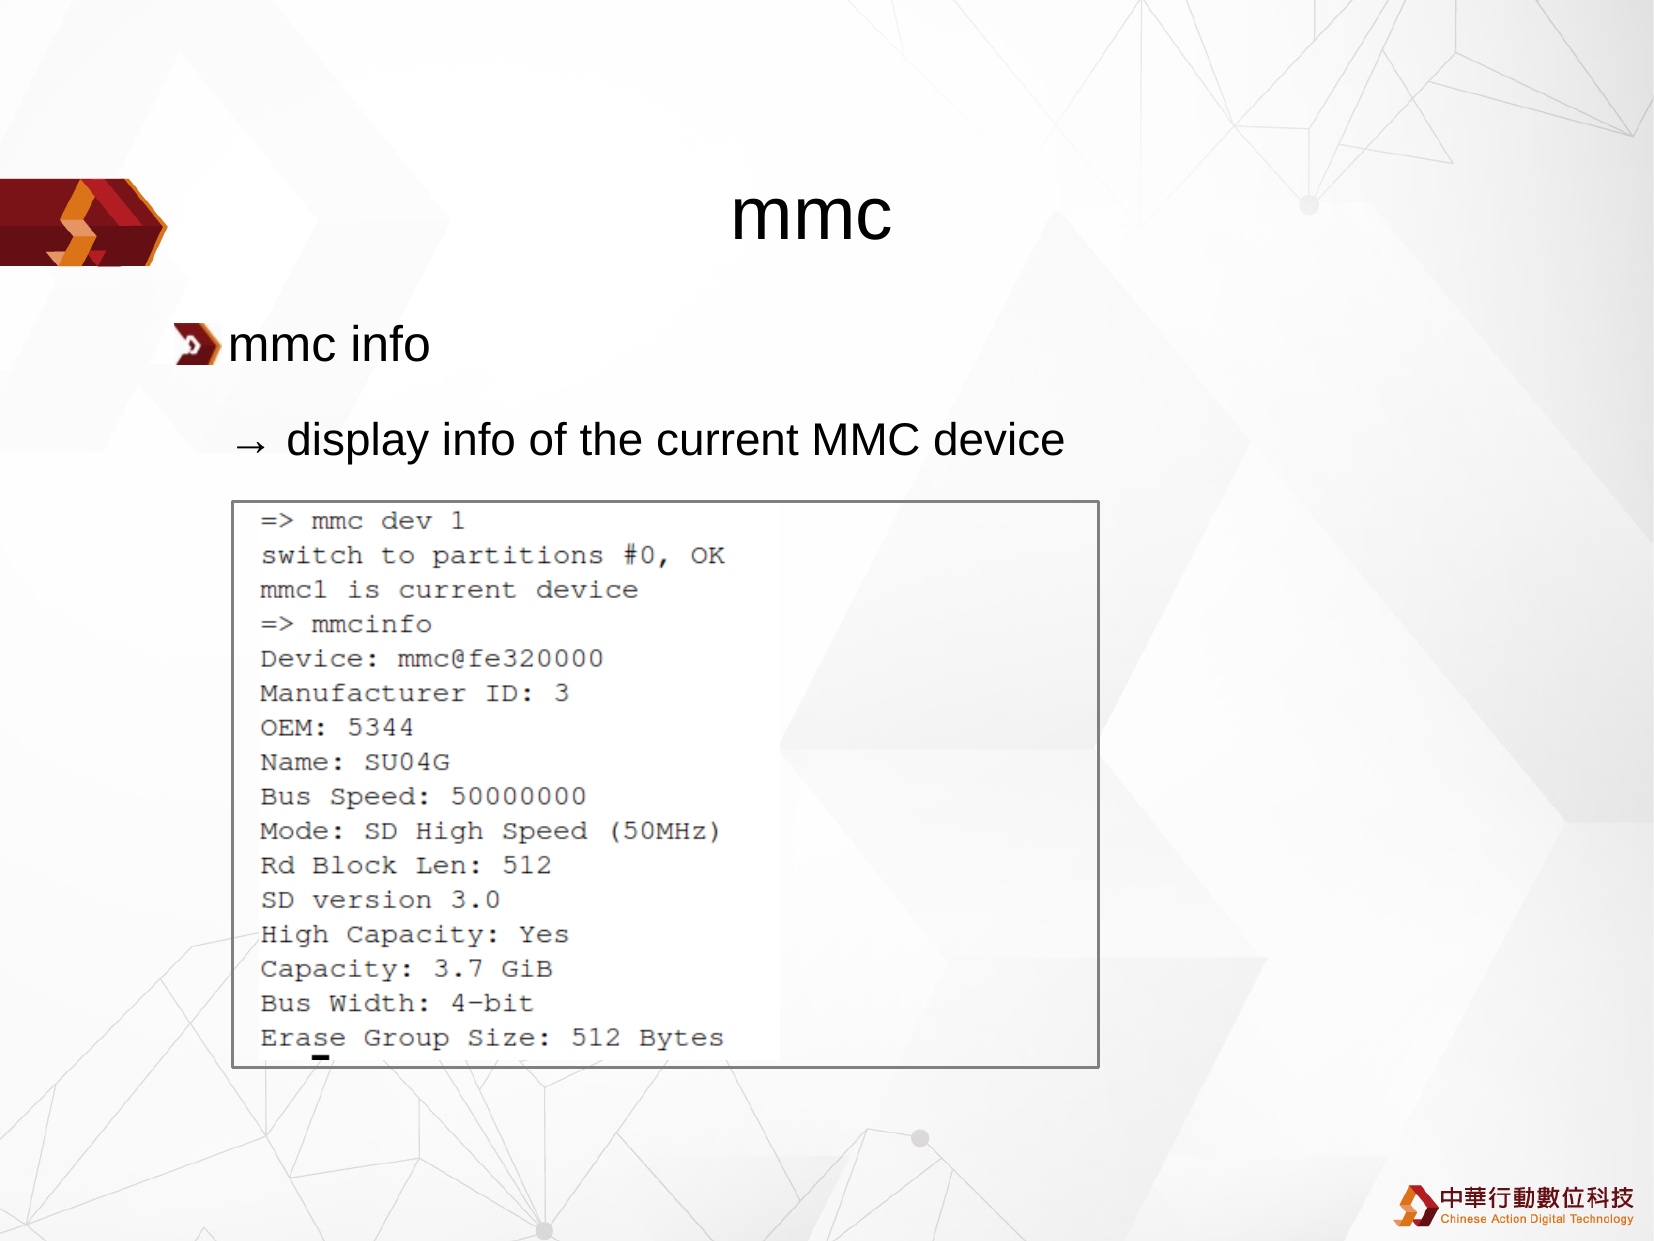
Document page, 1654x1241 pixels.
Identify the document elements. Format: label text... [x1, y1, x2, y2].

list mmc info → display info of the current MMC device [234, 503, 1097, 1036]
list mmc info → display info of the current MMC device [118, 316, 1471, 1036]
picture [0, 0, 1654, 1241]
title mmc [118, 129, 1506, 298]
